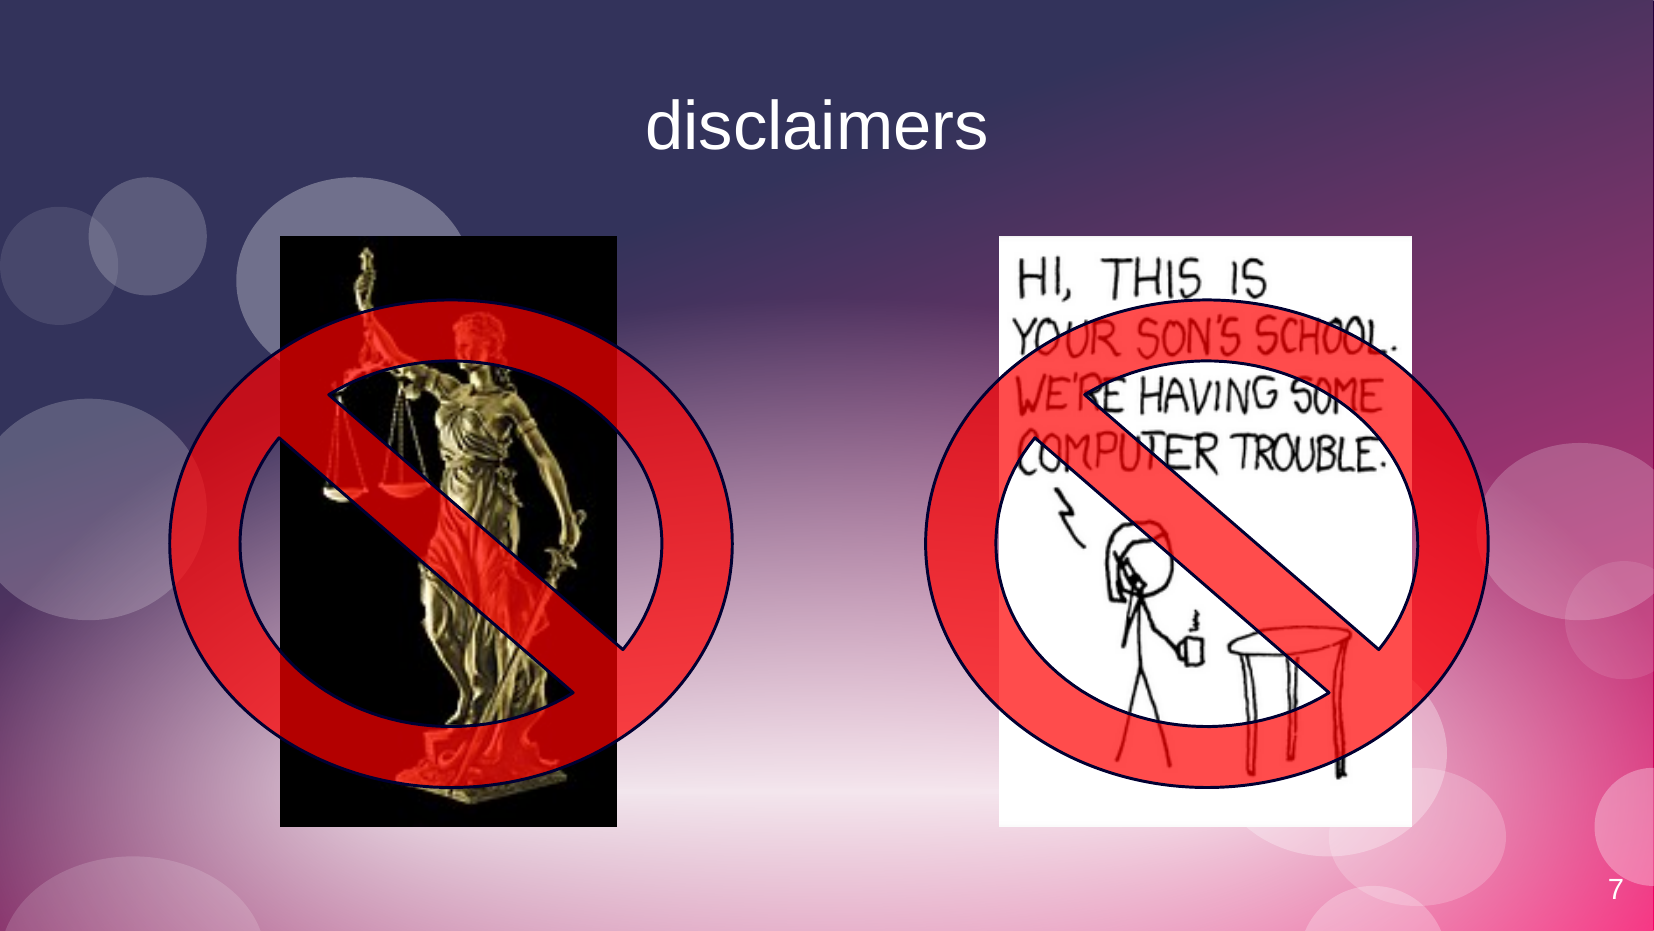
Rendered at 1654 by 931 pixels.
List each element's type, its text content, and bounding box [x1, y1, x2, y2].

picture [999, 439, 1328, 726]
text_box [925, 299, 1489, 788]
picture [330, 361, 617, 643]
picture [1086, 361, 1412, 648]
picture [280, 440, 572, 726]
picture [280, 738, 617, 827]
picture [999, 236, 1412, 378]
picture [999, 709, 1412, 827]
text_box [169, 299, 733, 788]
picture [280, 236, 617, 349]
title disclaimers [88, 44, 1565, 207]
